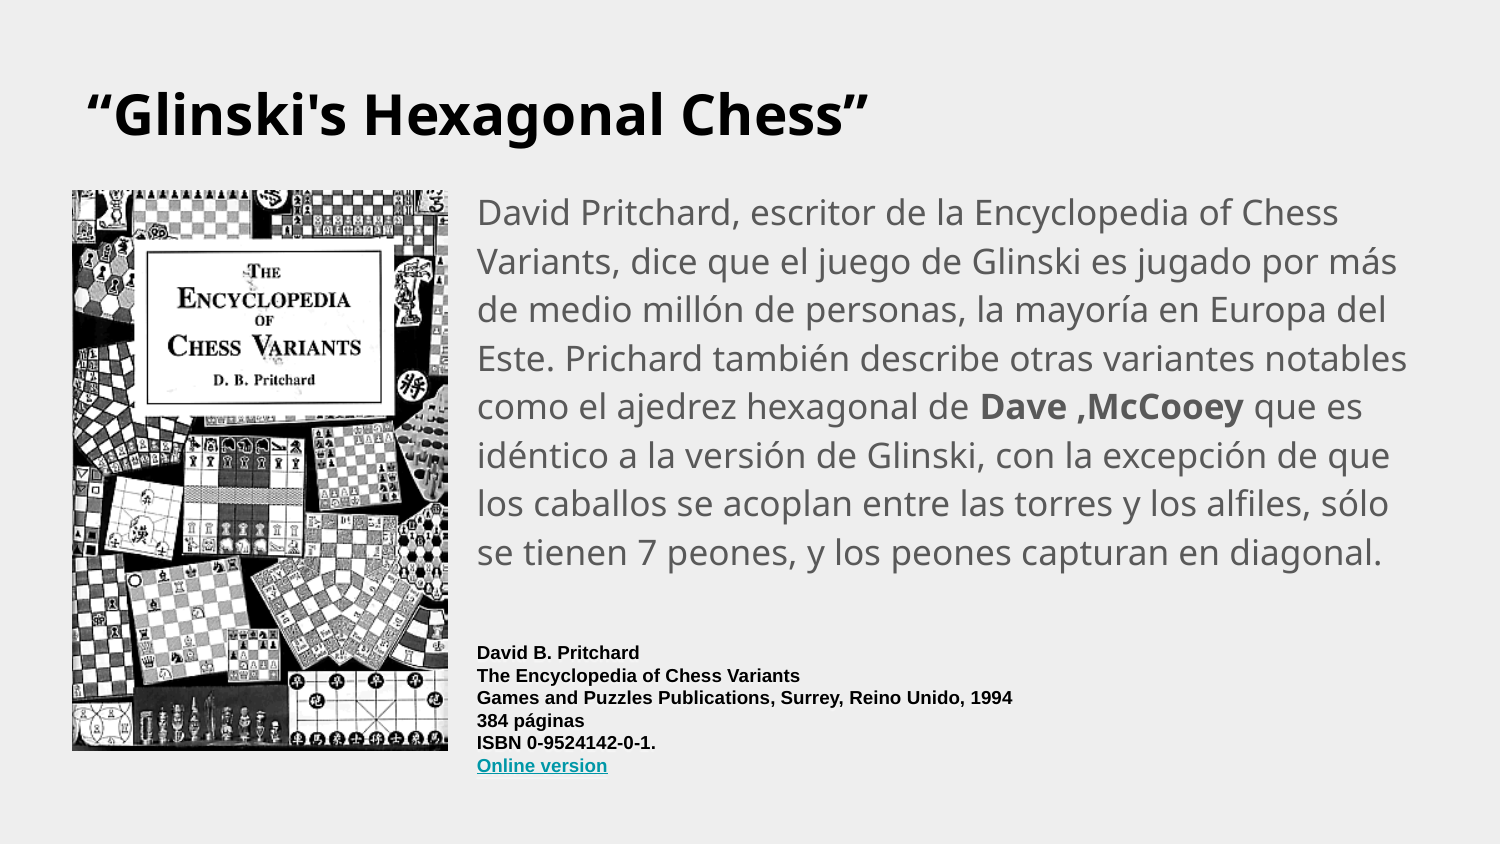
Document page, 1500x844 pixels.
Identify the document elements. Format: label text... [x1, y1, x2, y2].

title “Glinski's Hexagonal Chess” [72, 63, 1410, 158]
picture [72, 190, 448, 751]
list David Pritchard, escritor de la Encyclopedia of Chess Variants, dice que el juego de Glinski es jugado por más de medio millón de personas, la mayoría en Europa del Este. Prichard también describe otras variantes notables como el ajedrez hexagonal de Dave ,McCooey que es idéntico a la versión de Glinski, con la excepción de que los caballos se acoplan entre las torres y los alfiles, sólo se tienen 7 peones, y los peones capturan en diagonal. [461, 169, 1427, 627]
text_box David B. Pritchard The Encyclopedia of Chess Variants Games and Puzzles Publications, Surrey, Reino Unido, 1994 384 páginas ISBN 0-9524142-0-1. Online version [461, 625, 1376, 791]
